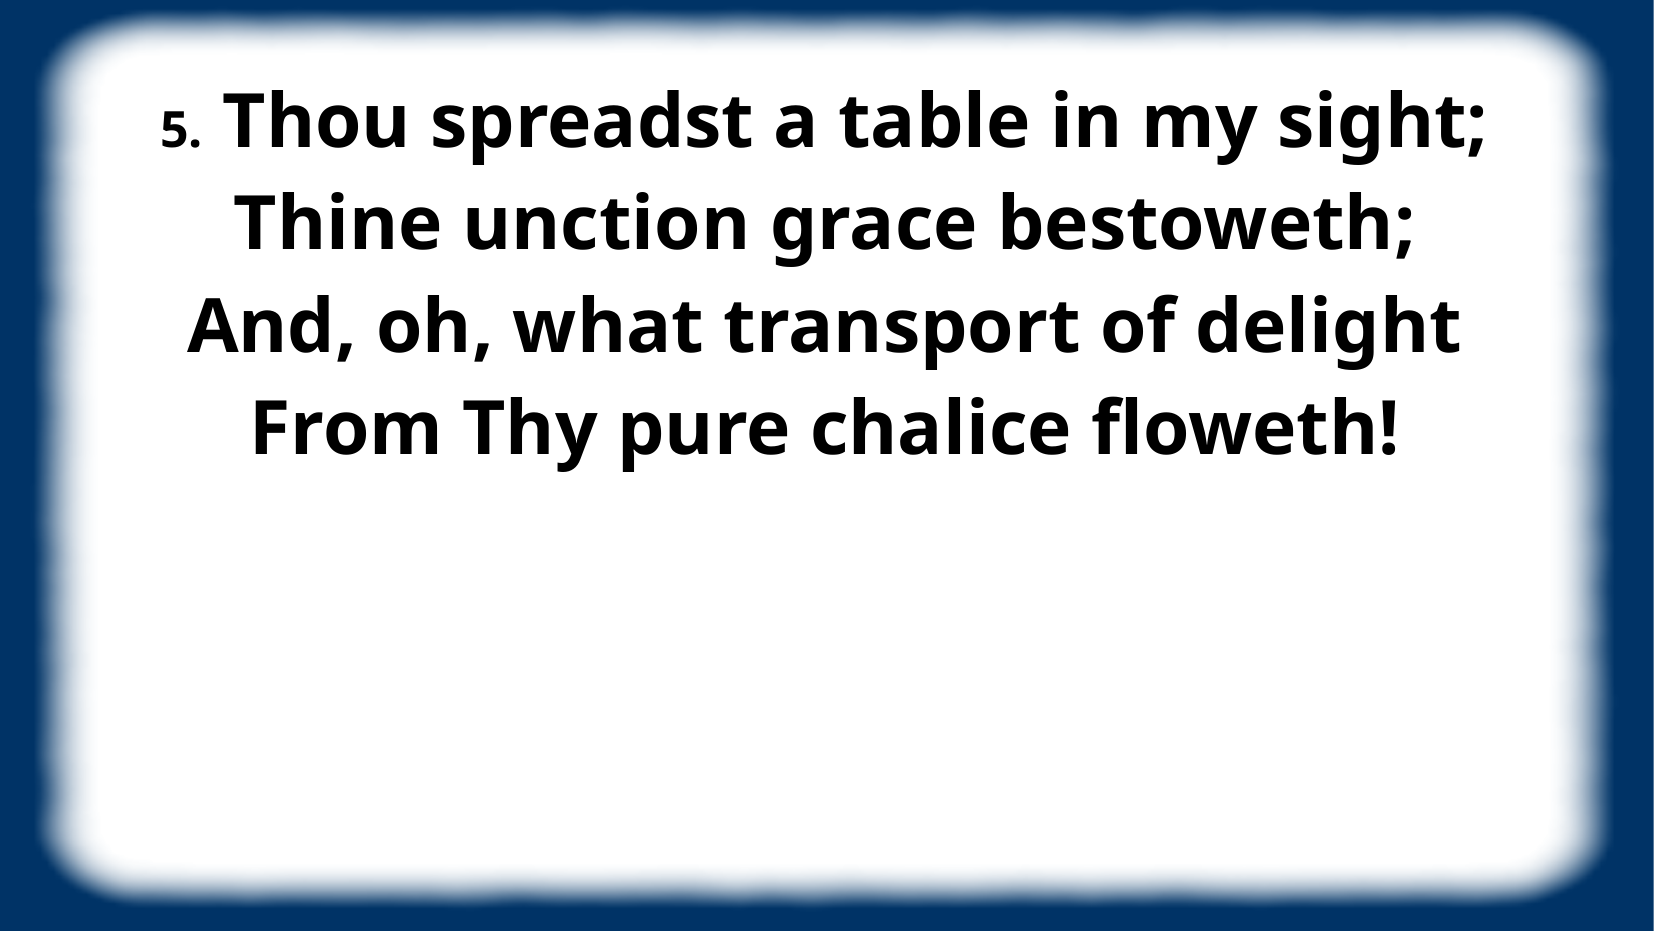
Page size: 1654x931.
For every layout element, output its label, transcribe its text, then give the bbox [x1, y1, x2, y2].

picture [0, 0, 1654, 931]
text_box 5. Thou spreadst a table in my sight; Thine unction grace bestoweth; And, oh, what transport of delight From Thy pure chalice floweth! [90, 60, 1561, 475]
